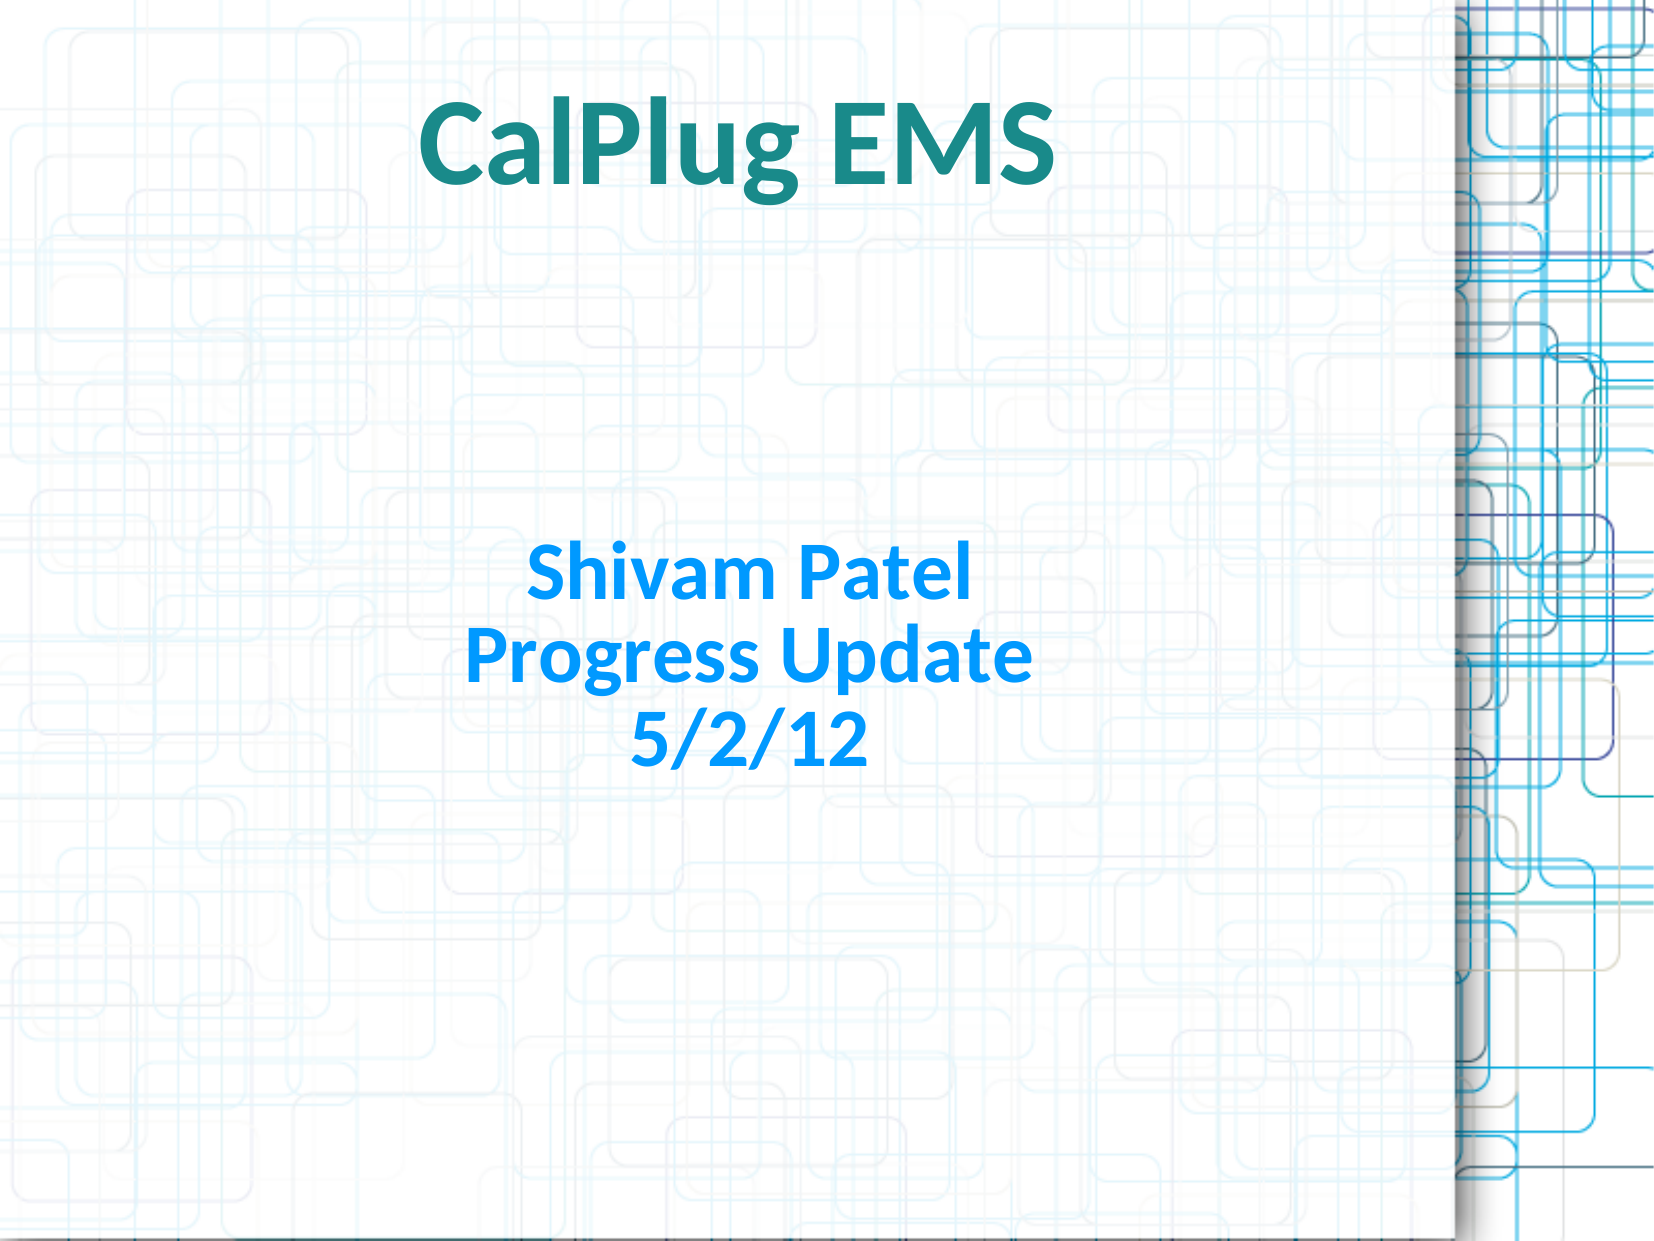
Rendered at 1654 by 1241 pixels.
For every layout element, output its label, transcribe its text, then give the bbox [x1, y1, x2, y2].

title CalPlug EMS [59, 49, 1418, 257]
picture [0, 0, 1654, 1241]
subtitle Shivam Patel Progress Update 5/2/12 [82, 290, 1418, 1109]
